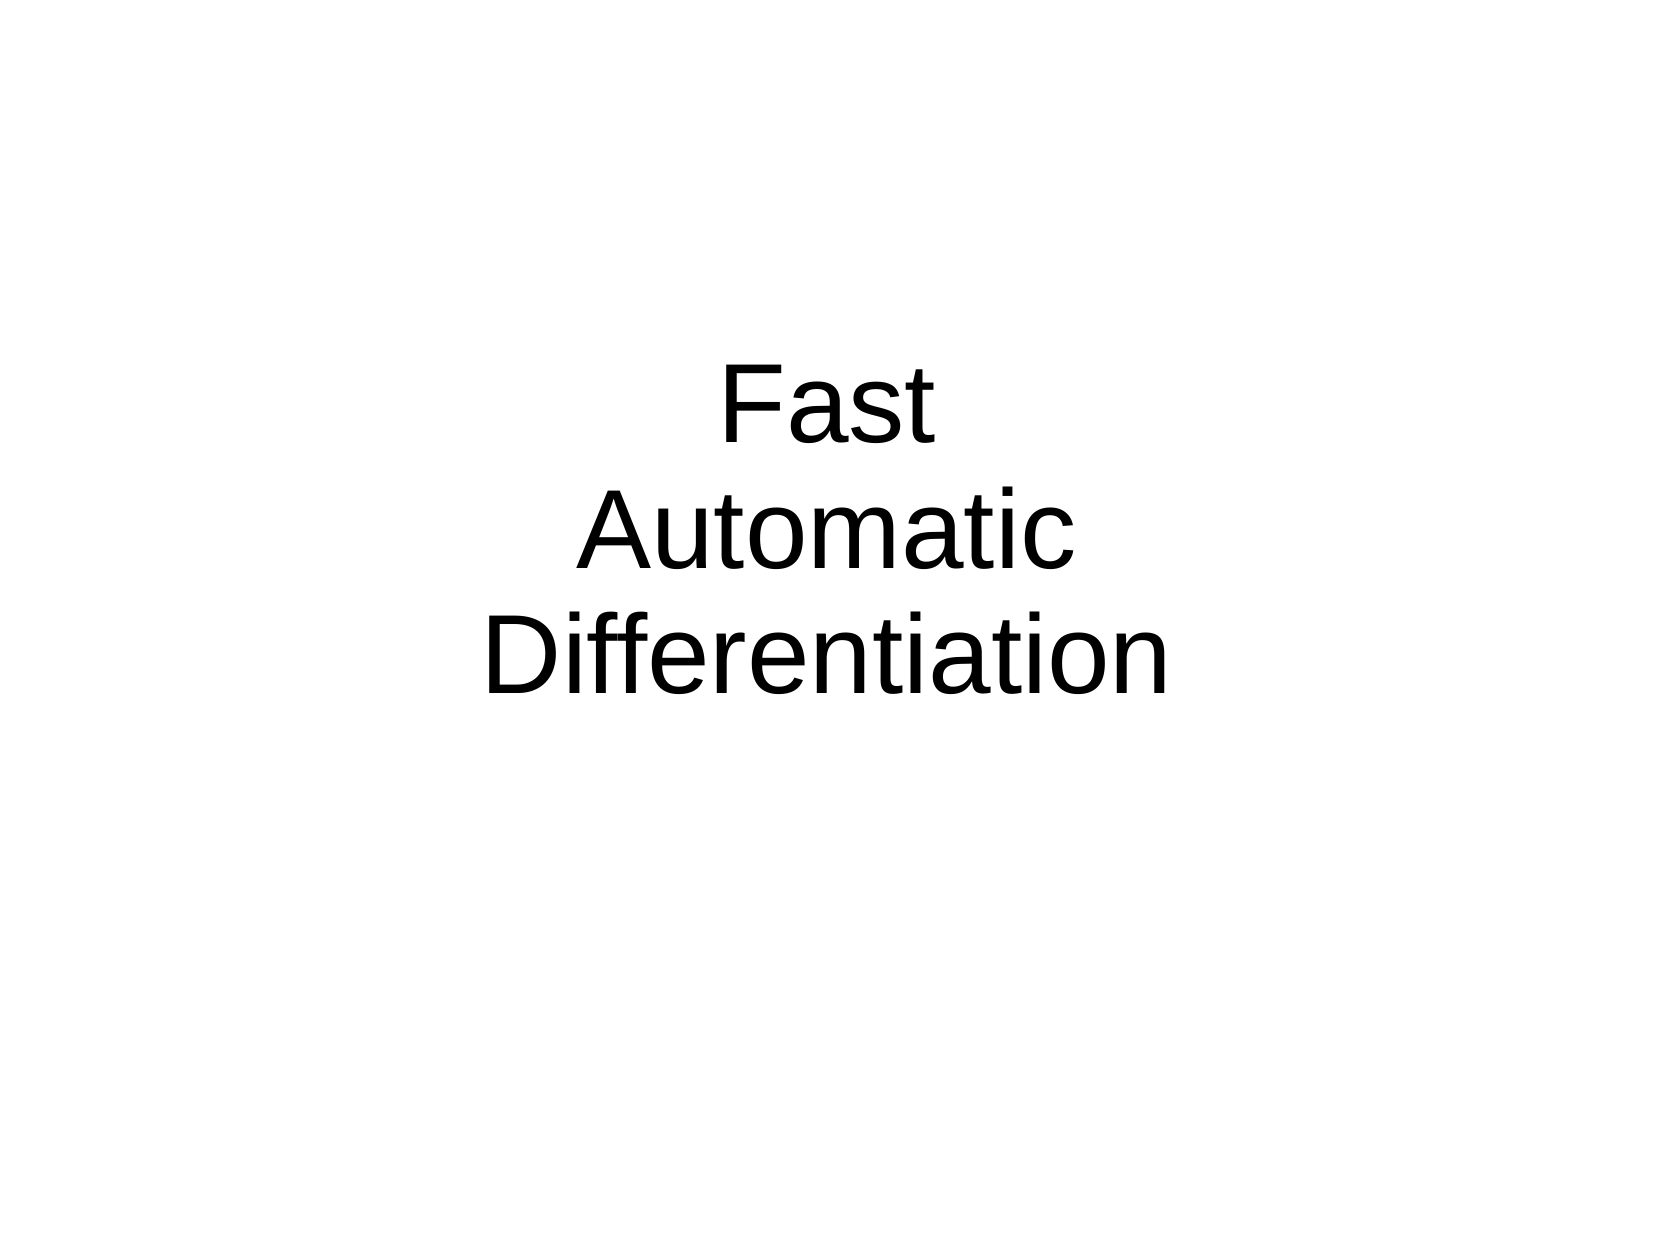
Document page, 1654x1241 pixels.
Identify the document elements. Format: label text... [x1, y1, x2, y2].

subtitle Fast Automatic Differentiation [82, 49, 1571, 1010]
